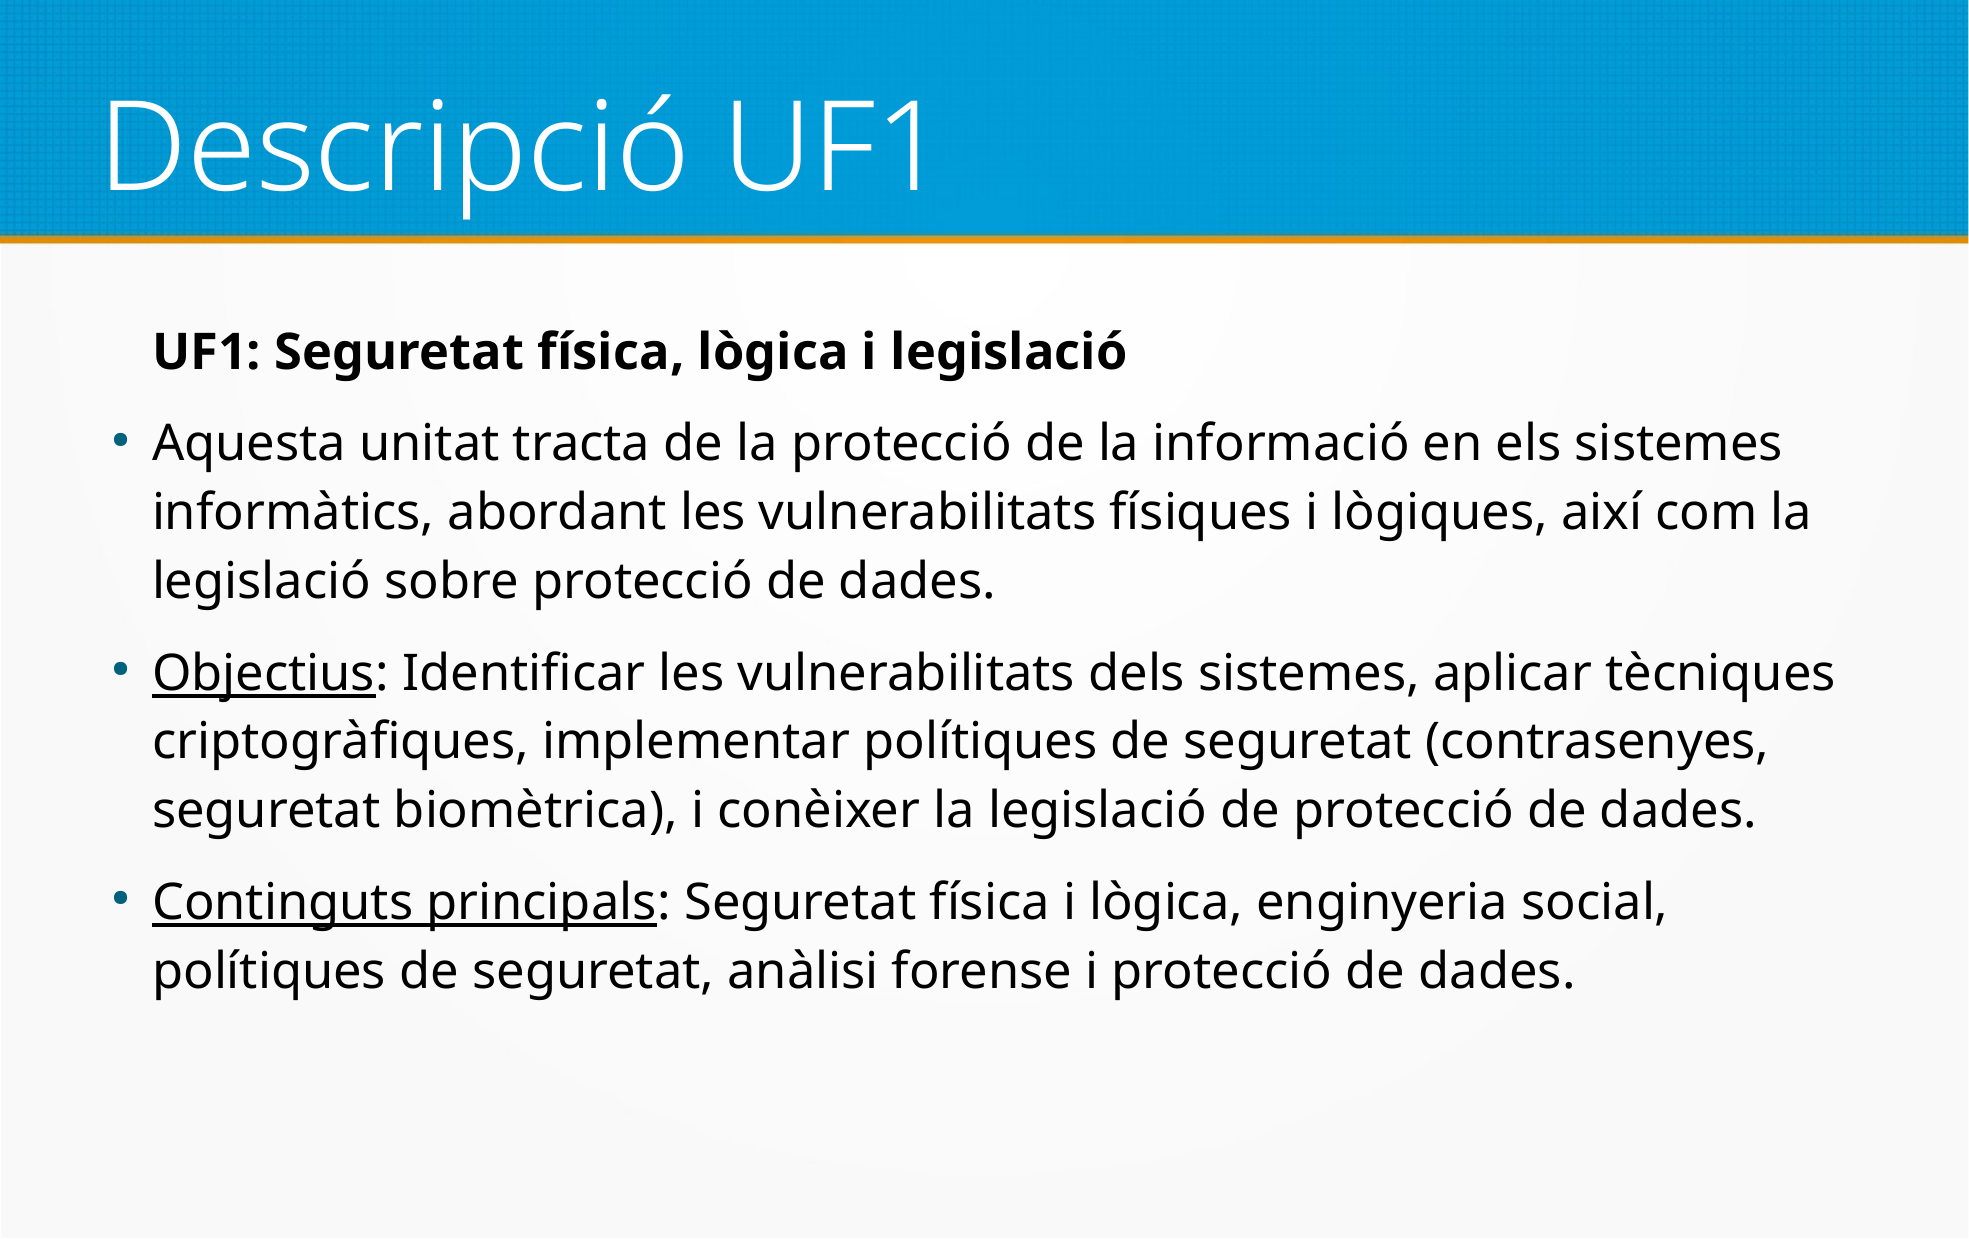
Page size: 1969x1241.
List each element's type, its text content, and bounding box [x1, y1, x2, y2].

title Descripció UF1 [98, 19, 1870, 227]
list UF1: Seguretat física, lògica i legislació Aquesta unitat tracta de la protecció de la informació en els sistemes informàtics, abordant les vulnerabilitats físiques i lògiques, així com la legislació sobre protecció de dades. Objectius: Identificar les vulnerabilitats dels sistemes, aplicar tècniques criptogràfiques, implementar polítiques de seguretat (contrasenyes, seguretat biomètrica), i conèixer la legislació de protecció de dades. Continguts principals: Seguretat física i lògica, enginyeria social, polítiques de seguretat, anàlisi forense i protecció de dades. [98, 315, 1861, 1081]
picture [0, 233, 1969, 1241]
